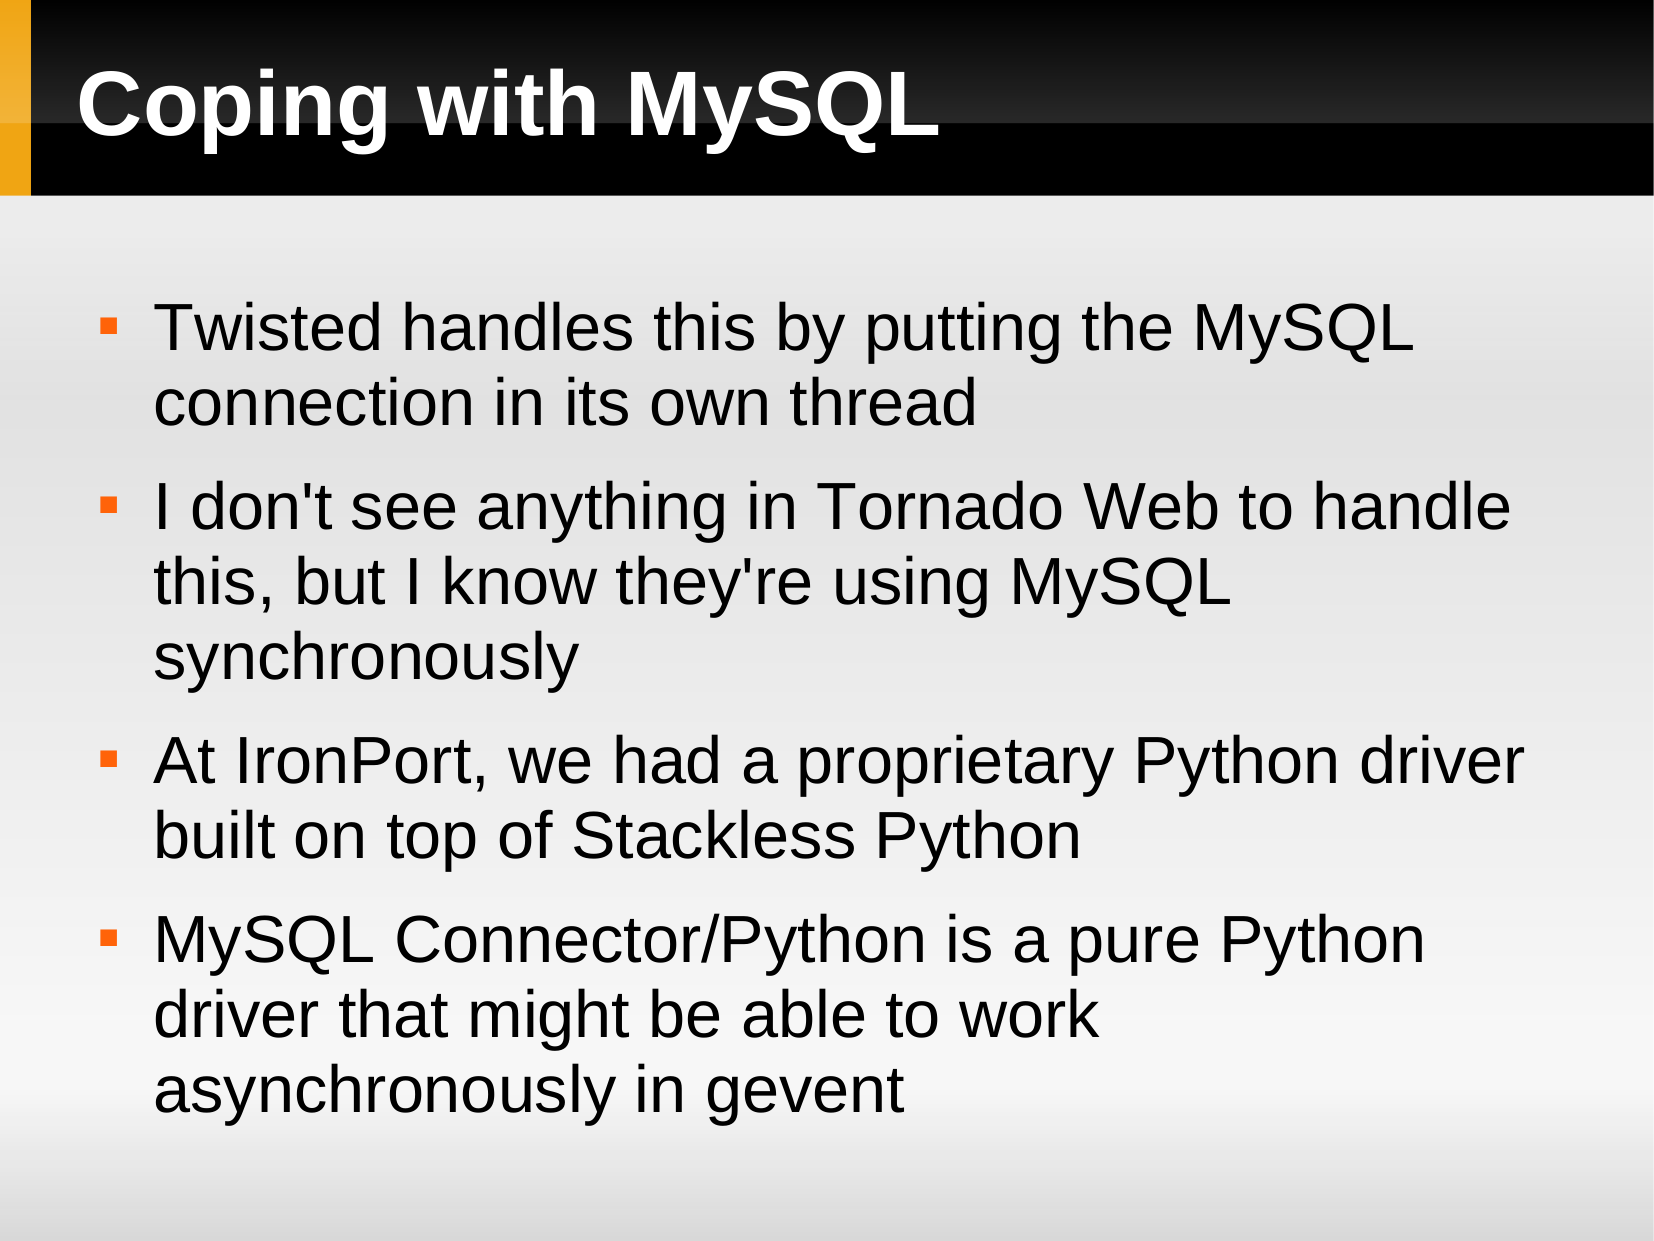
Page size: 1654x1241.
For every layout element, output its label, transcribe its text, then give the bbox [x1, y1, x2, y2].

list Twisted handles this by putting the MySQL connection in its own thread I don't see anything in Tornado Web to handle this, but I know they're using MySQL synchronously At IronPort, we had a proprietary Python driver built on top of Stackless Python MySQL Connector/Python is a pure Python driver that might be able to work asynchronously in gevent [82, 290, 1571, 1127]
title Coping with MySQL [76, 7, 1565, 200]
picture [0, 0, 1654, 1241]
